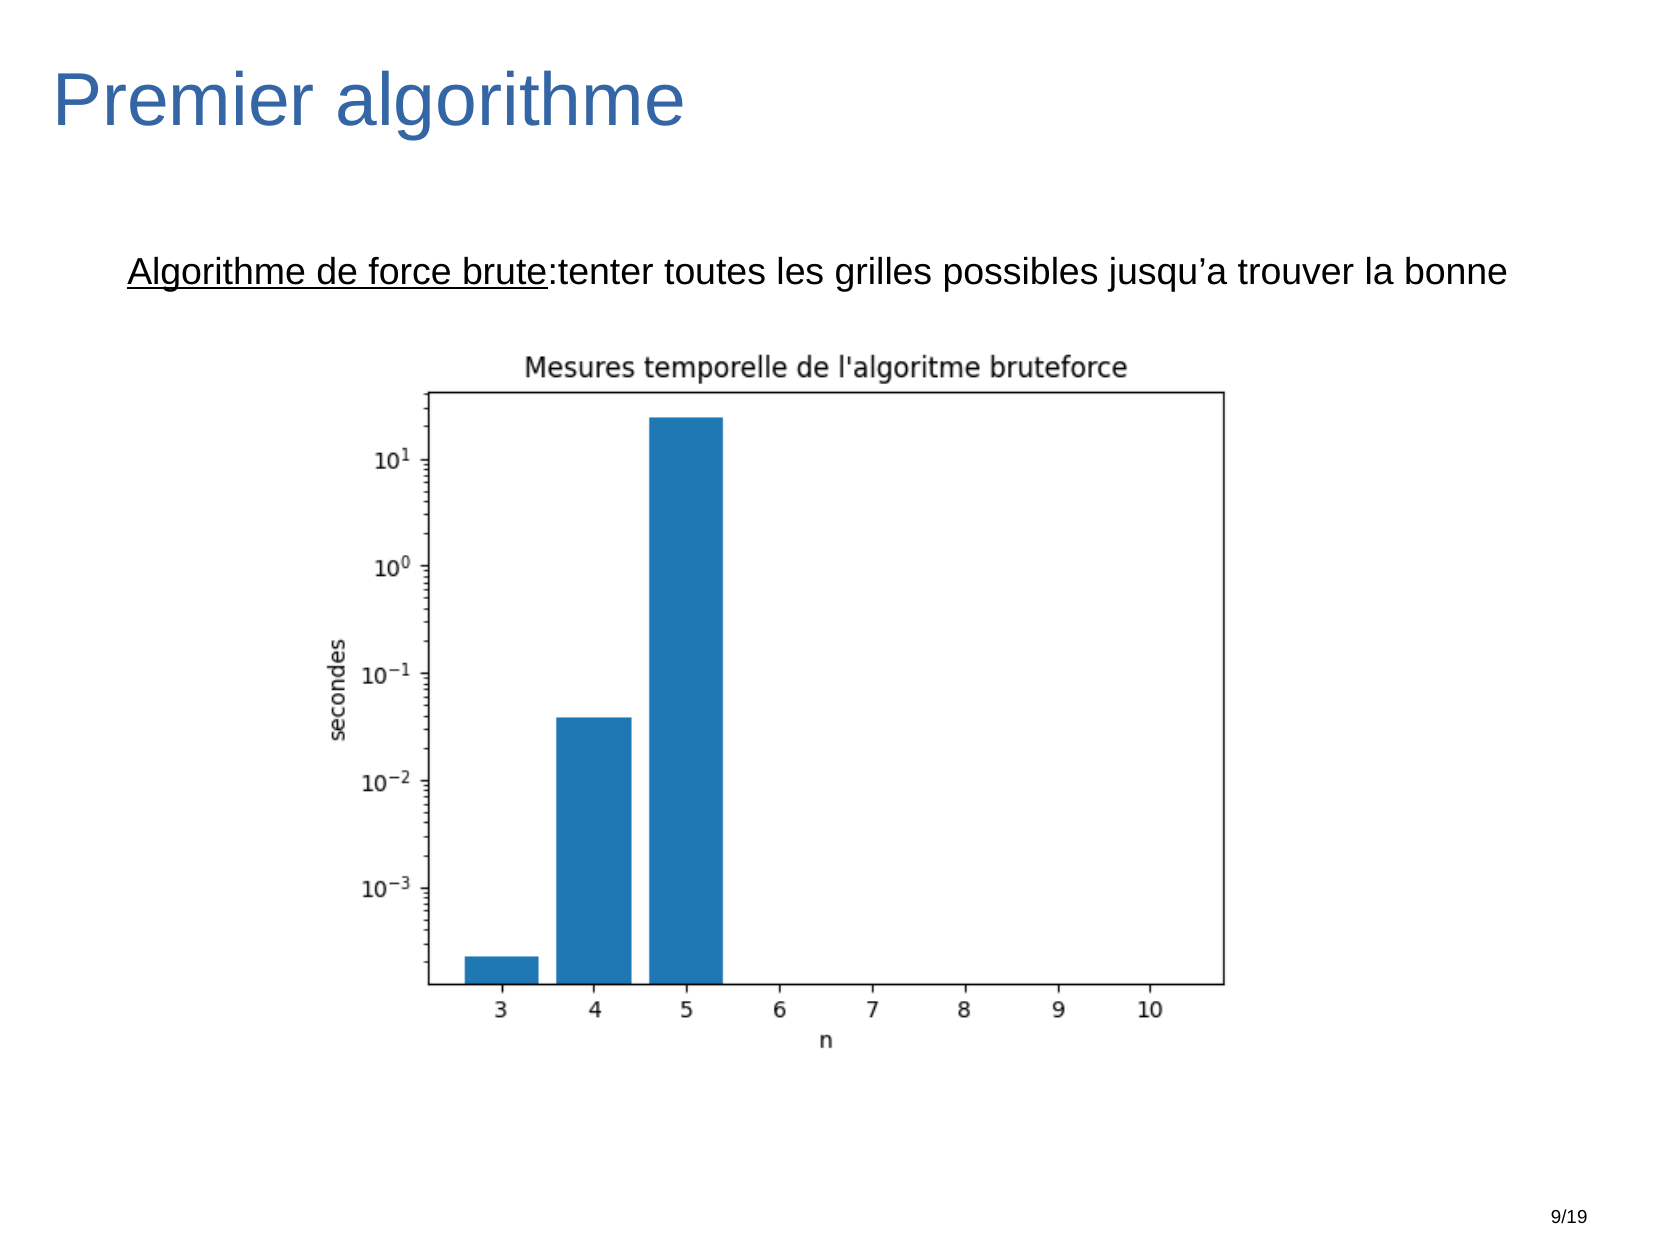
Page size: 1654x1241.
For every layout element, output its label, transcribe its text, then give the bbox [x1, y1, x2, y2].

text_box Algorithme de force brute:tenter toutes les grilles possibles jusqu’a trouver la bonne [112, 243, 1535, 301]
text_box 9/19 [1536, 1198, 1613, 1235]
picture [300, 299, 1326, 1069]
text_box Premier algorithme [37, 50, 863, 151]
